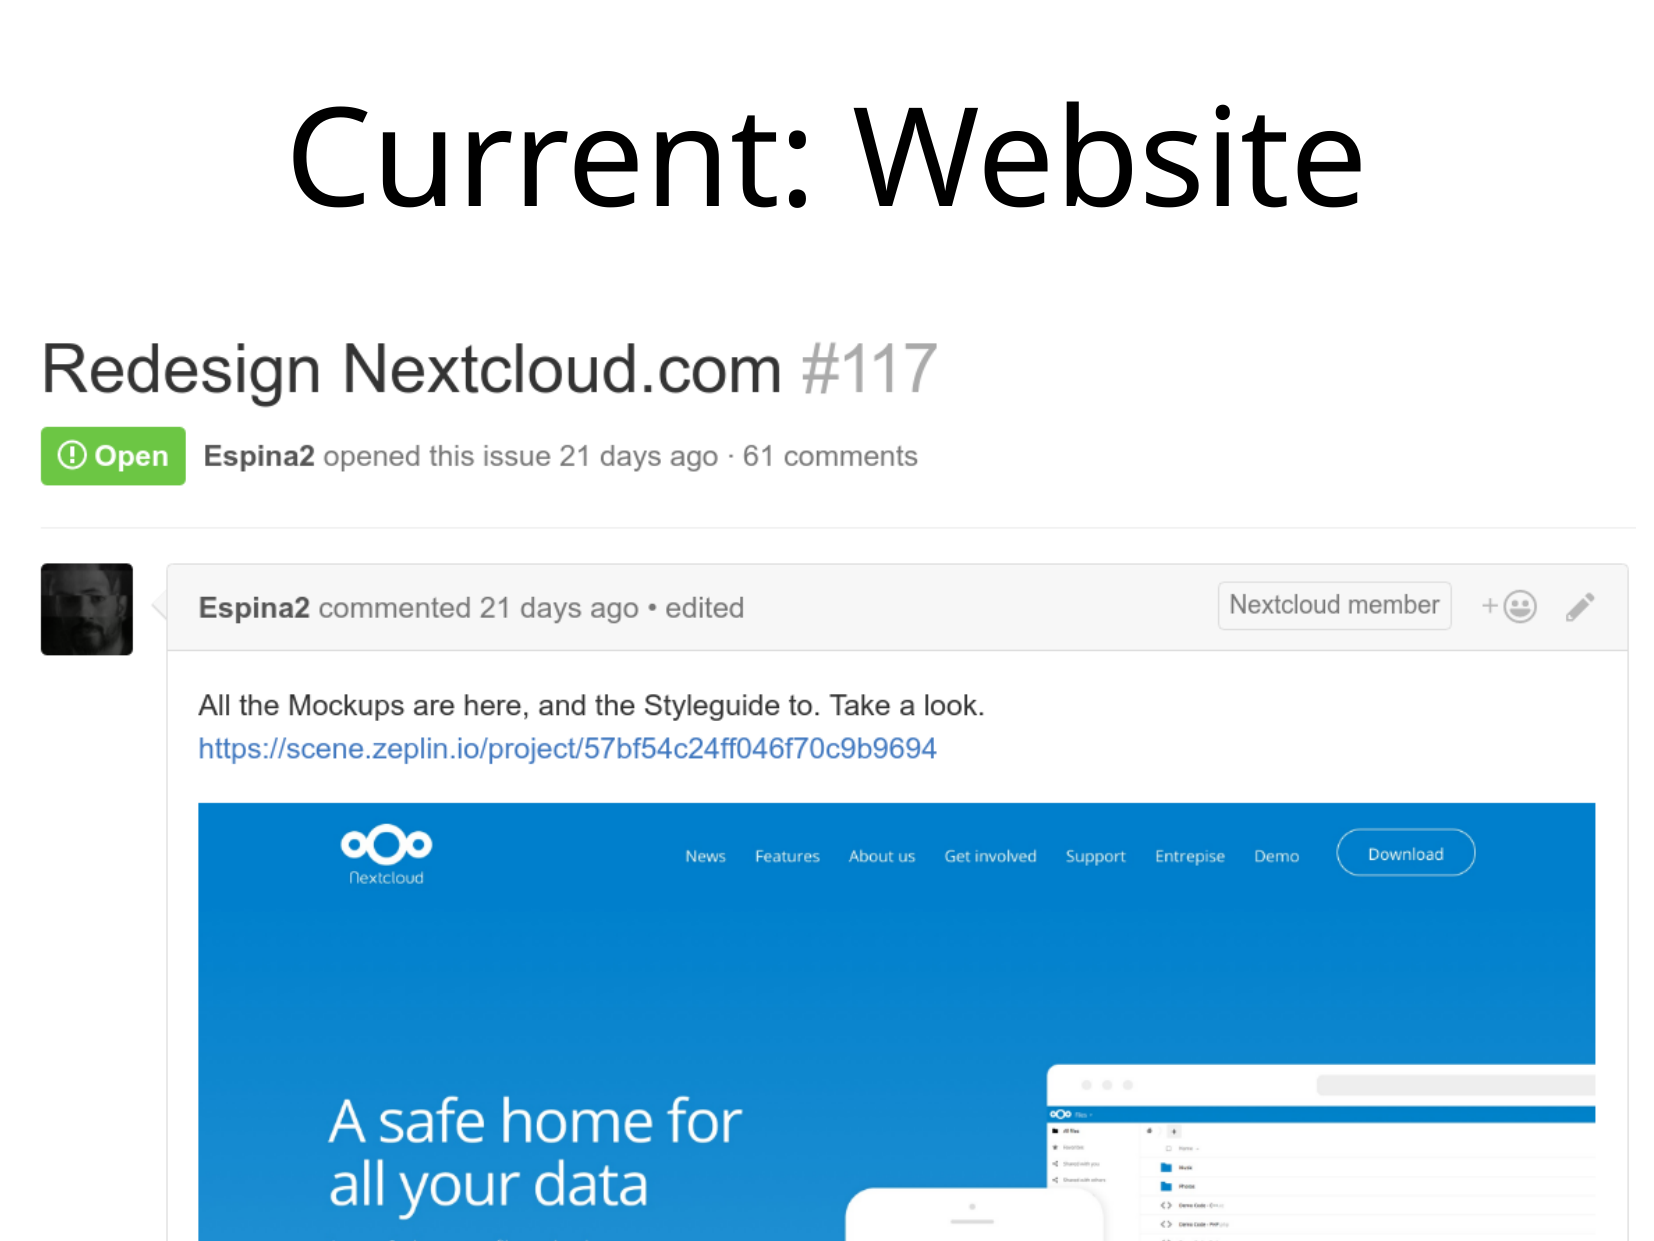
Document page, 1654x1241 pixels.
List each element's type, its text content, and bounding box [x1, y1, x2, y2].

title Current: Website [82, 49, 1571, 257]
picture [30, 324, 1636, 1241]
